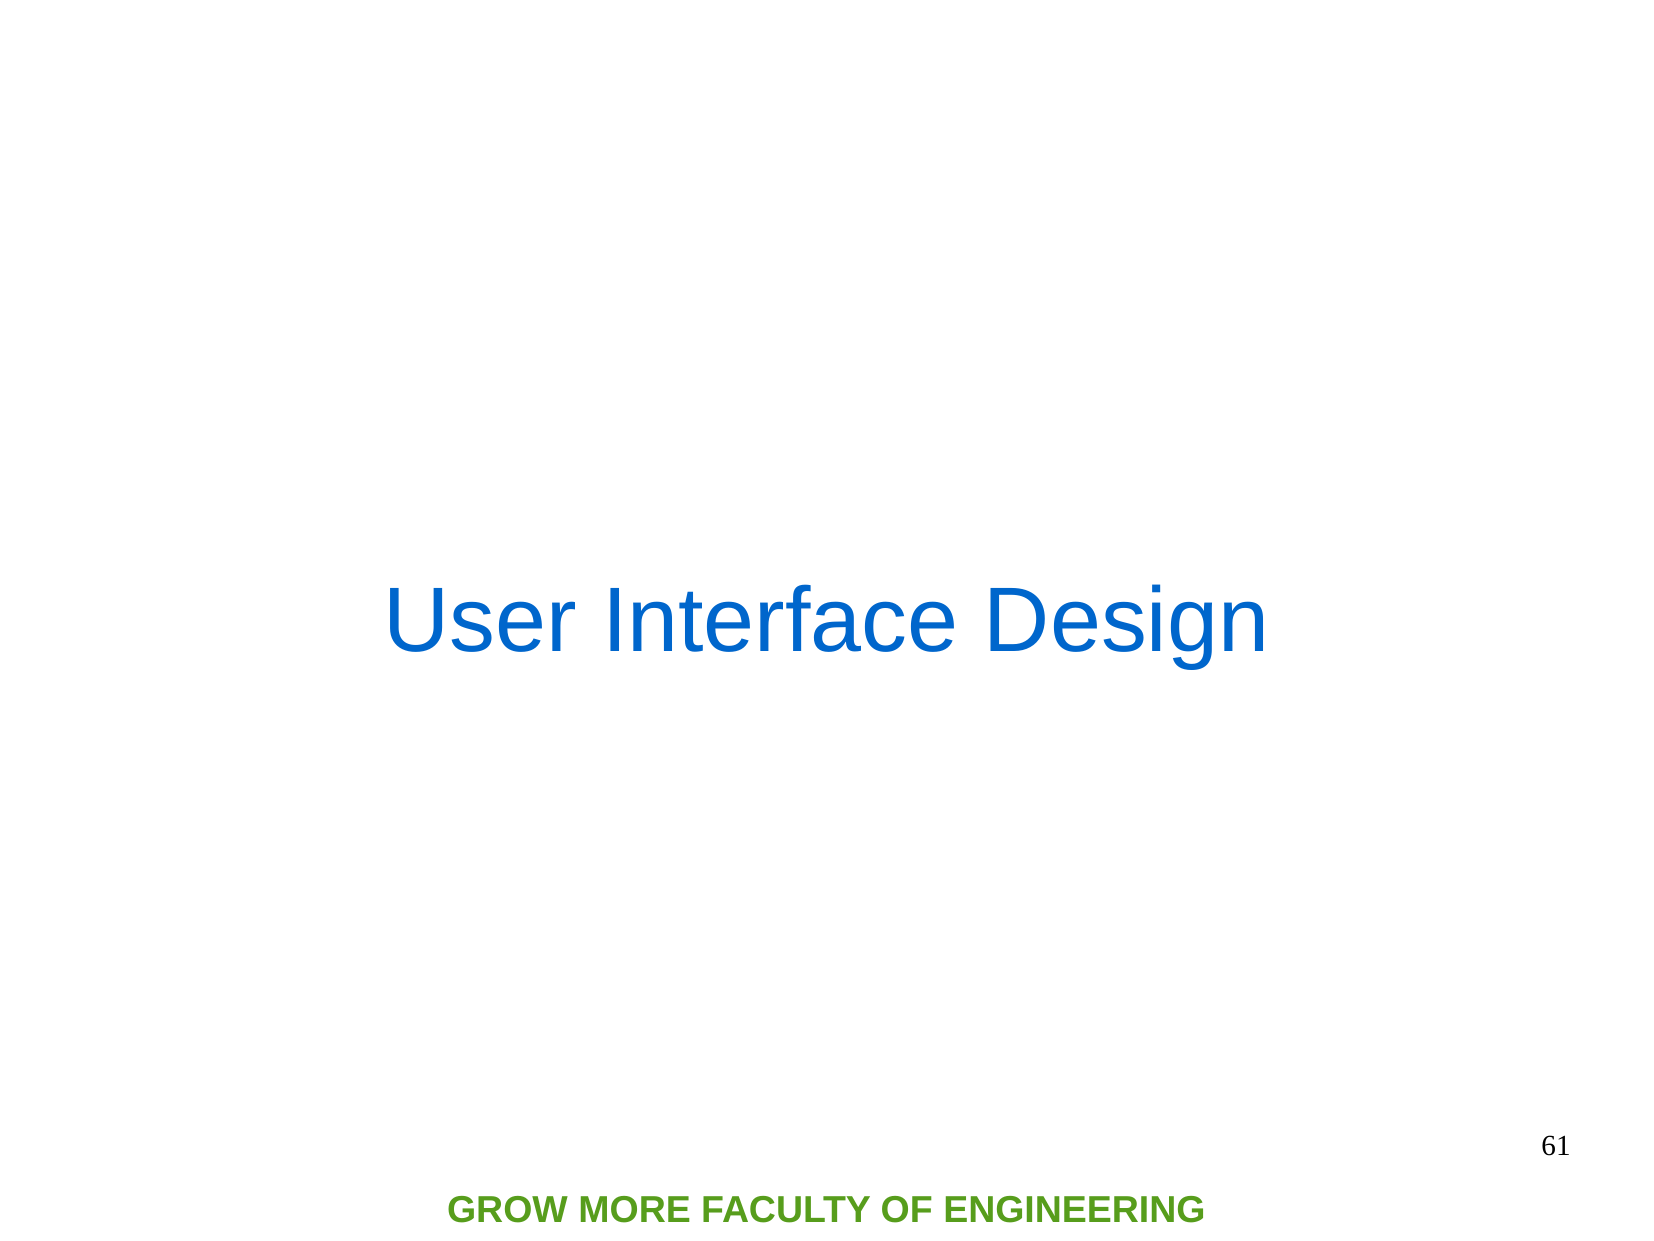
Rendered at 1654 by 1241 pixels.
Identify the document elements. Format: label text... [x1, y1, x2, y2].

title User Interface Design [82, 516, 1571, 724]
